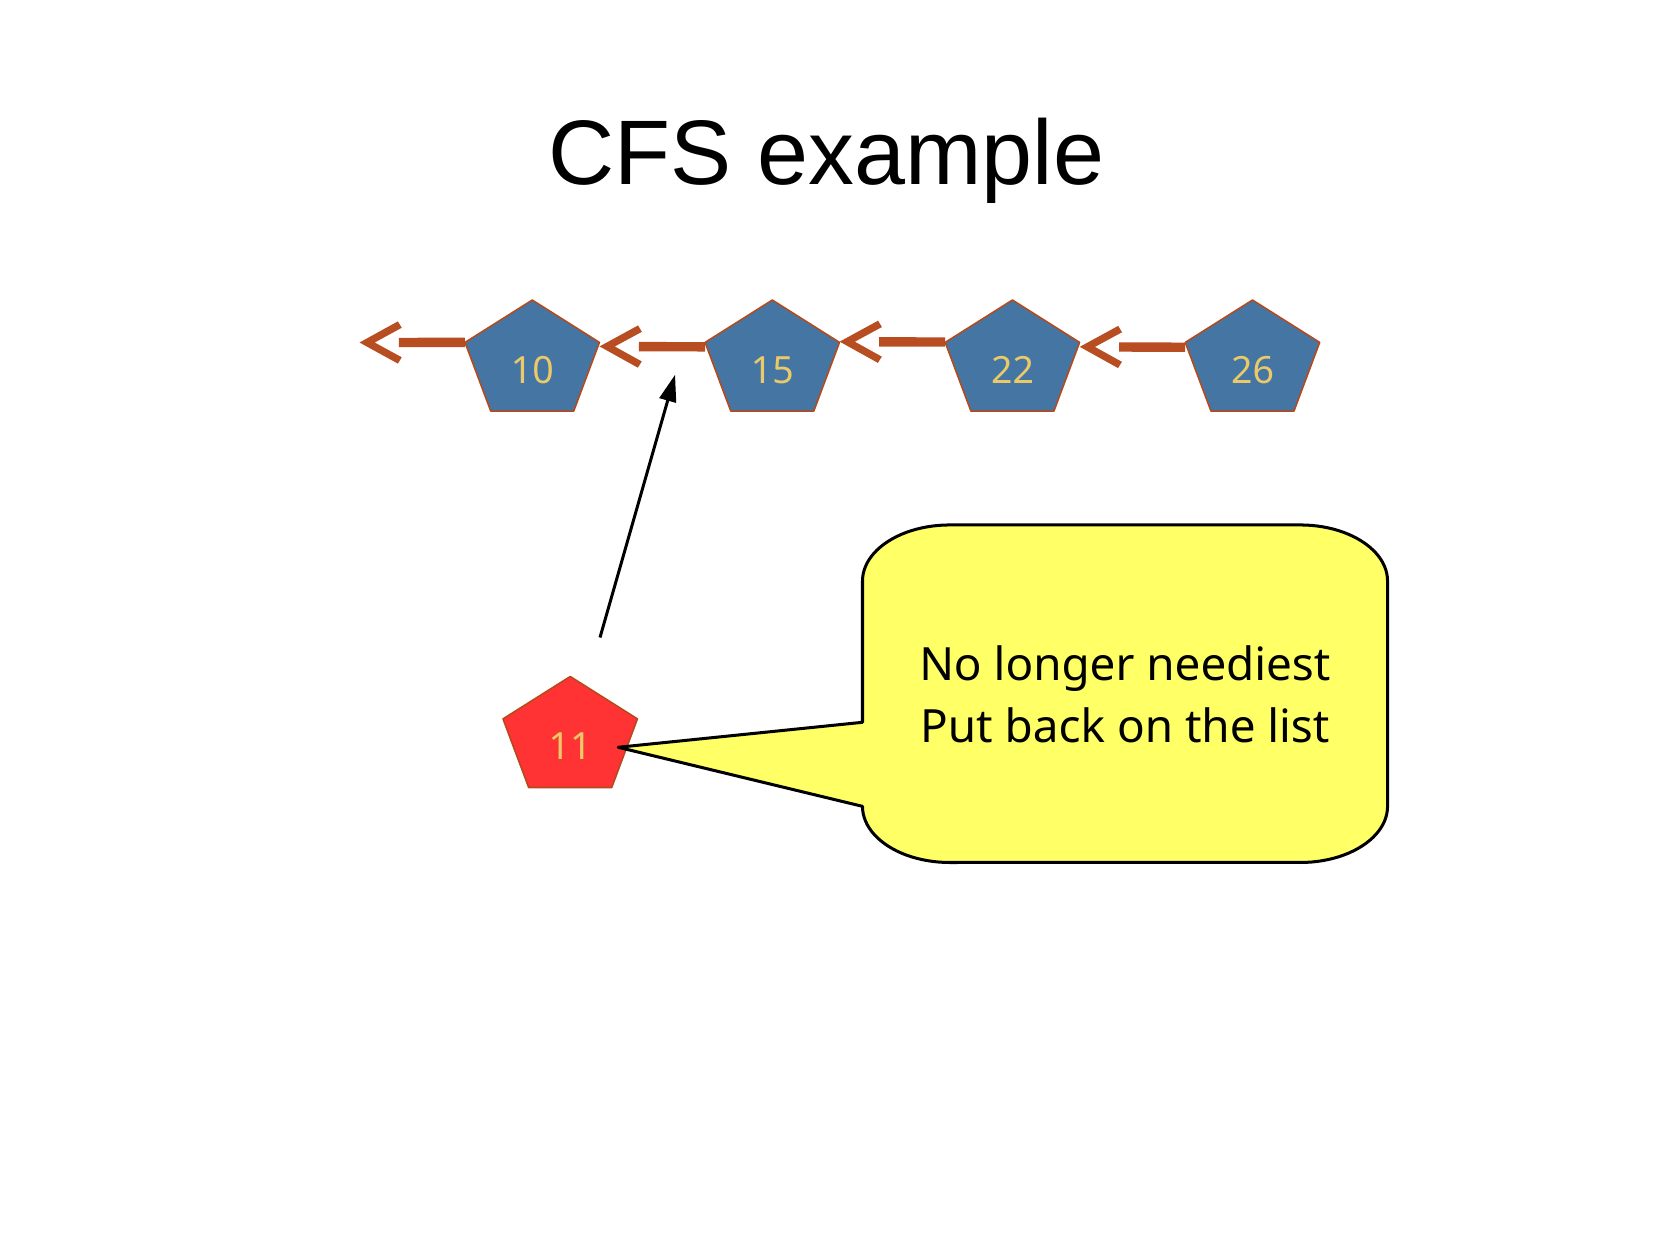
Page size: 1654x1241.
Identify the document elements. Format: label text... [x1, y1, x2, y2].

text_box 11 [502, 676, 638, 788]
text_box 22 [945, 300, 1080, 412]
title CFS example [82, 49, 1571, 257]
text_box No longer neediest Put back on the list [618, 524, 1388, 863]
text_box 10 [465, 300, 600, 412]
text_box 26 [1185, 300, 1320, 412]
text_box 15 [705, 300, 840, 412]
